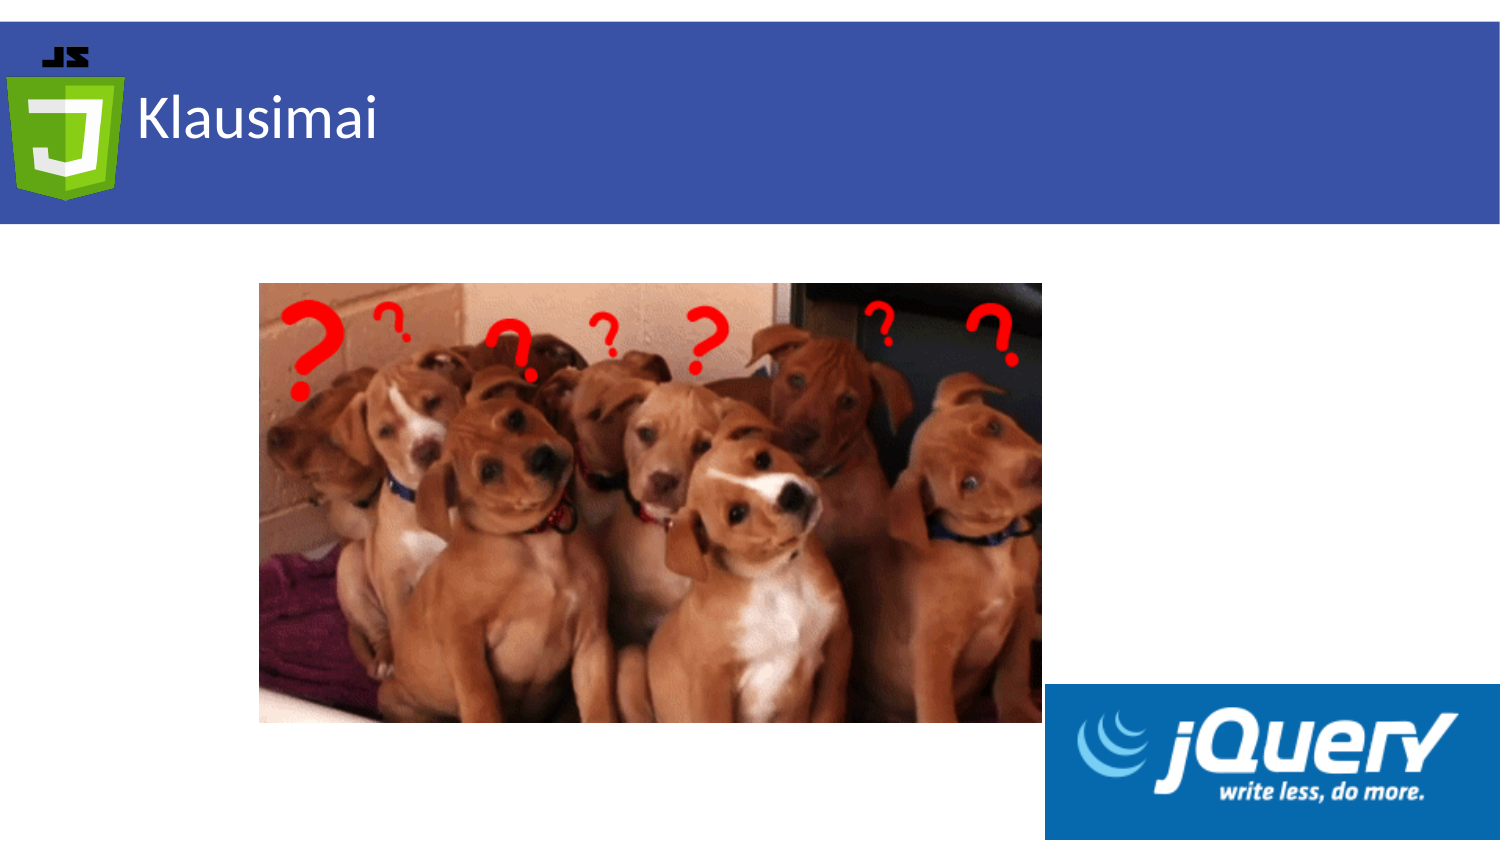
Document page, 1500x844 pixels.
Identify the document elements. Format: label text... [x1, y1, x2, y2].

title Klausimai [125, 72, 1500, 167]
picture [259, 283, 1042, 723]
picture [5, 46, 125, 201]
picture [1045, 684, 1500, 840]
